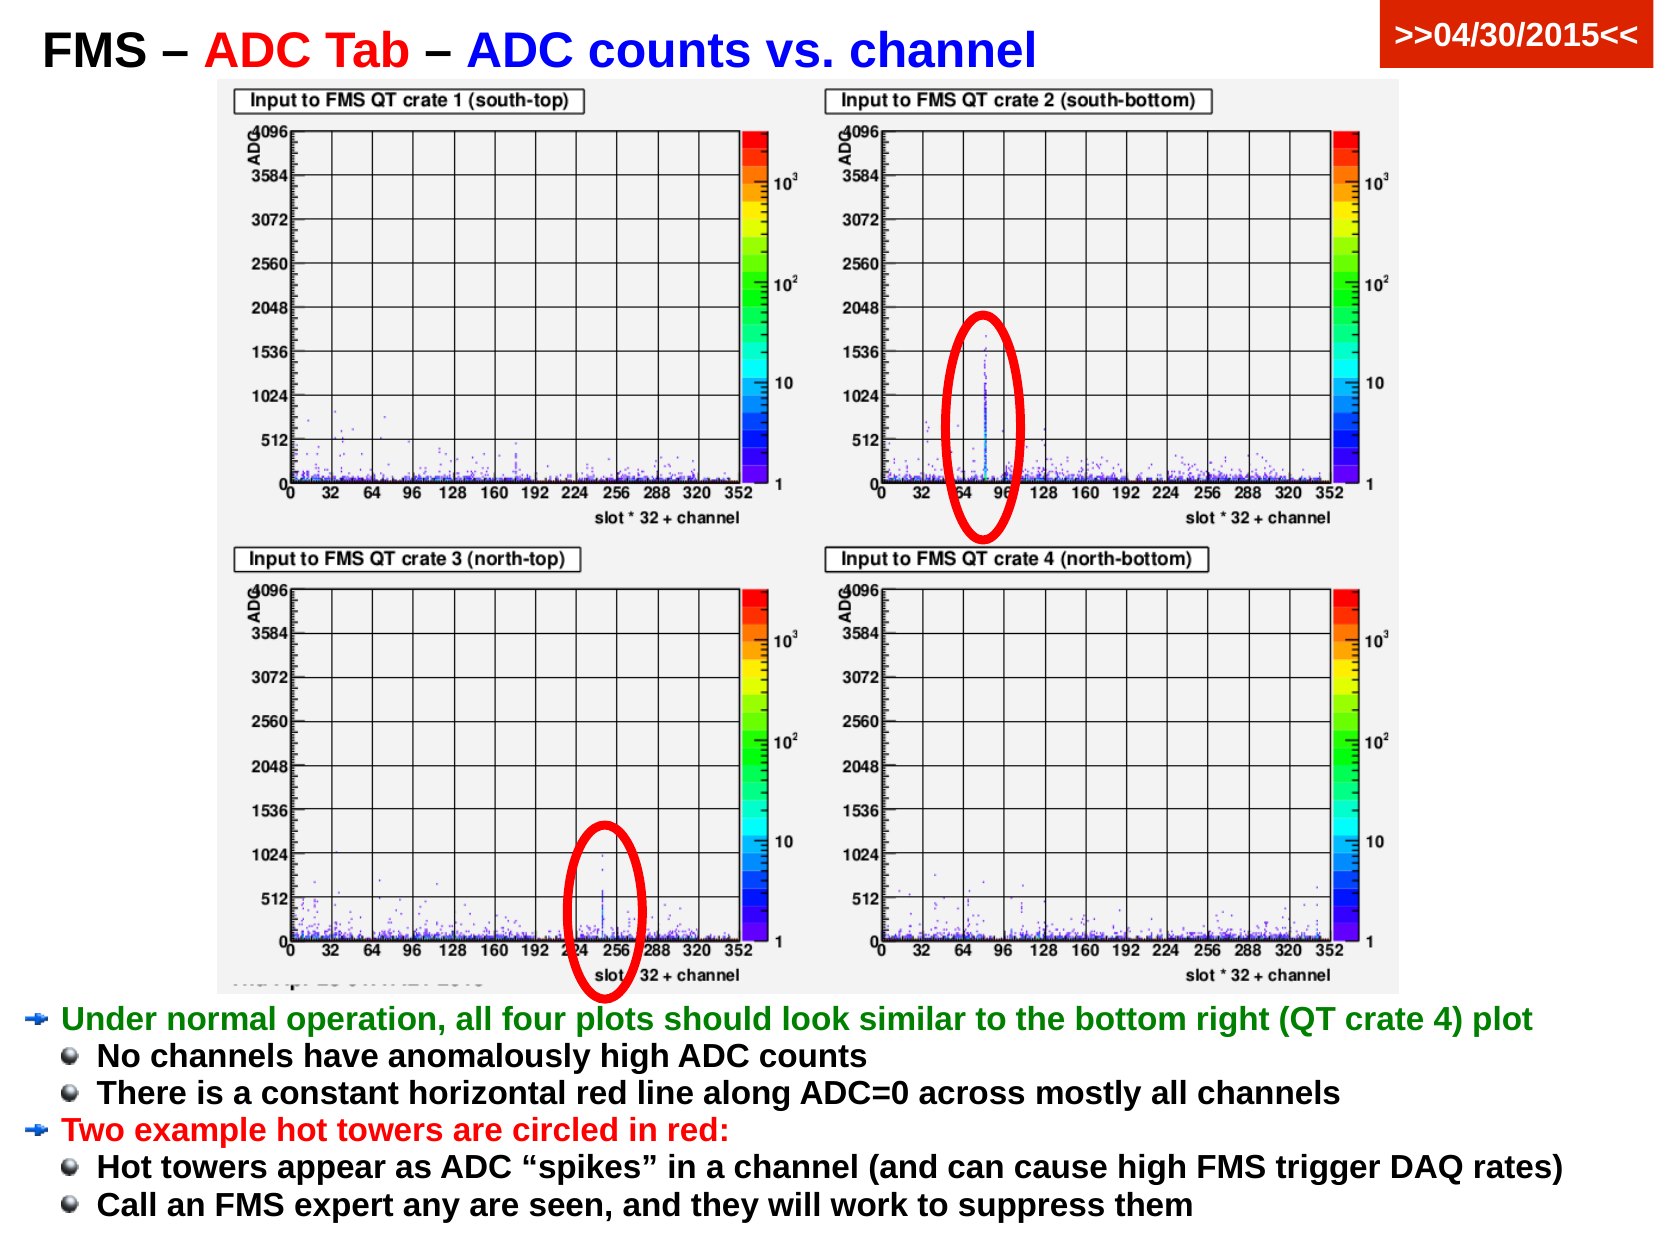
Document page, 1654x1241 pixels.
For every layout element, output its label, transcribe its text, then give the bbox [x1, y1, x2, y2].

text_box FMS – ADC Tab – ADC counts vs. channel [27, 15, 1213, 87]
text_box Under normal operation, all four plots should look similar to the bottom right (QT crate 4) plot No channels have anomalously high ADC counts There is a constant horizontal red line along ADC=0 across mostly all channels Two example hot towers are circled in red: Hot towers appear as ADC “spikes” in a channel (and can cause high FMS trigger DAQ rates) Call an FMS expert any are seen, and they will work to suppress them [11, 993, 1653, 1241]
text_box >>04/30/2015<< [1379, 0, 1654, 68]
picture [572, 830, 637, 993]
picture [217, 79, 1399, 993]
